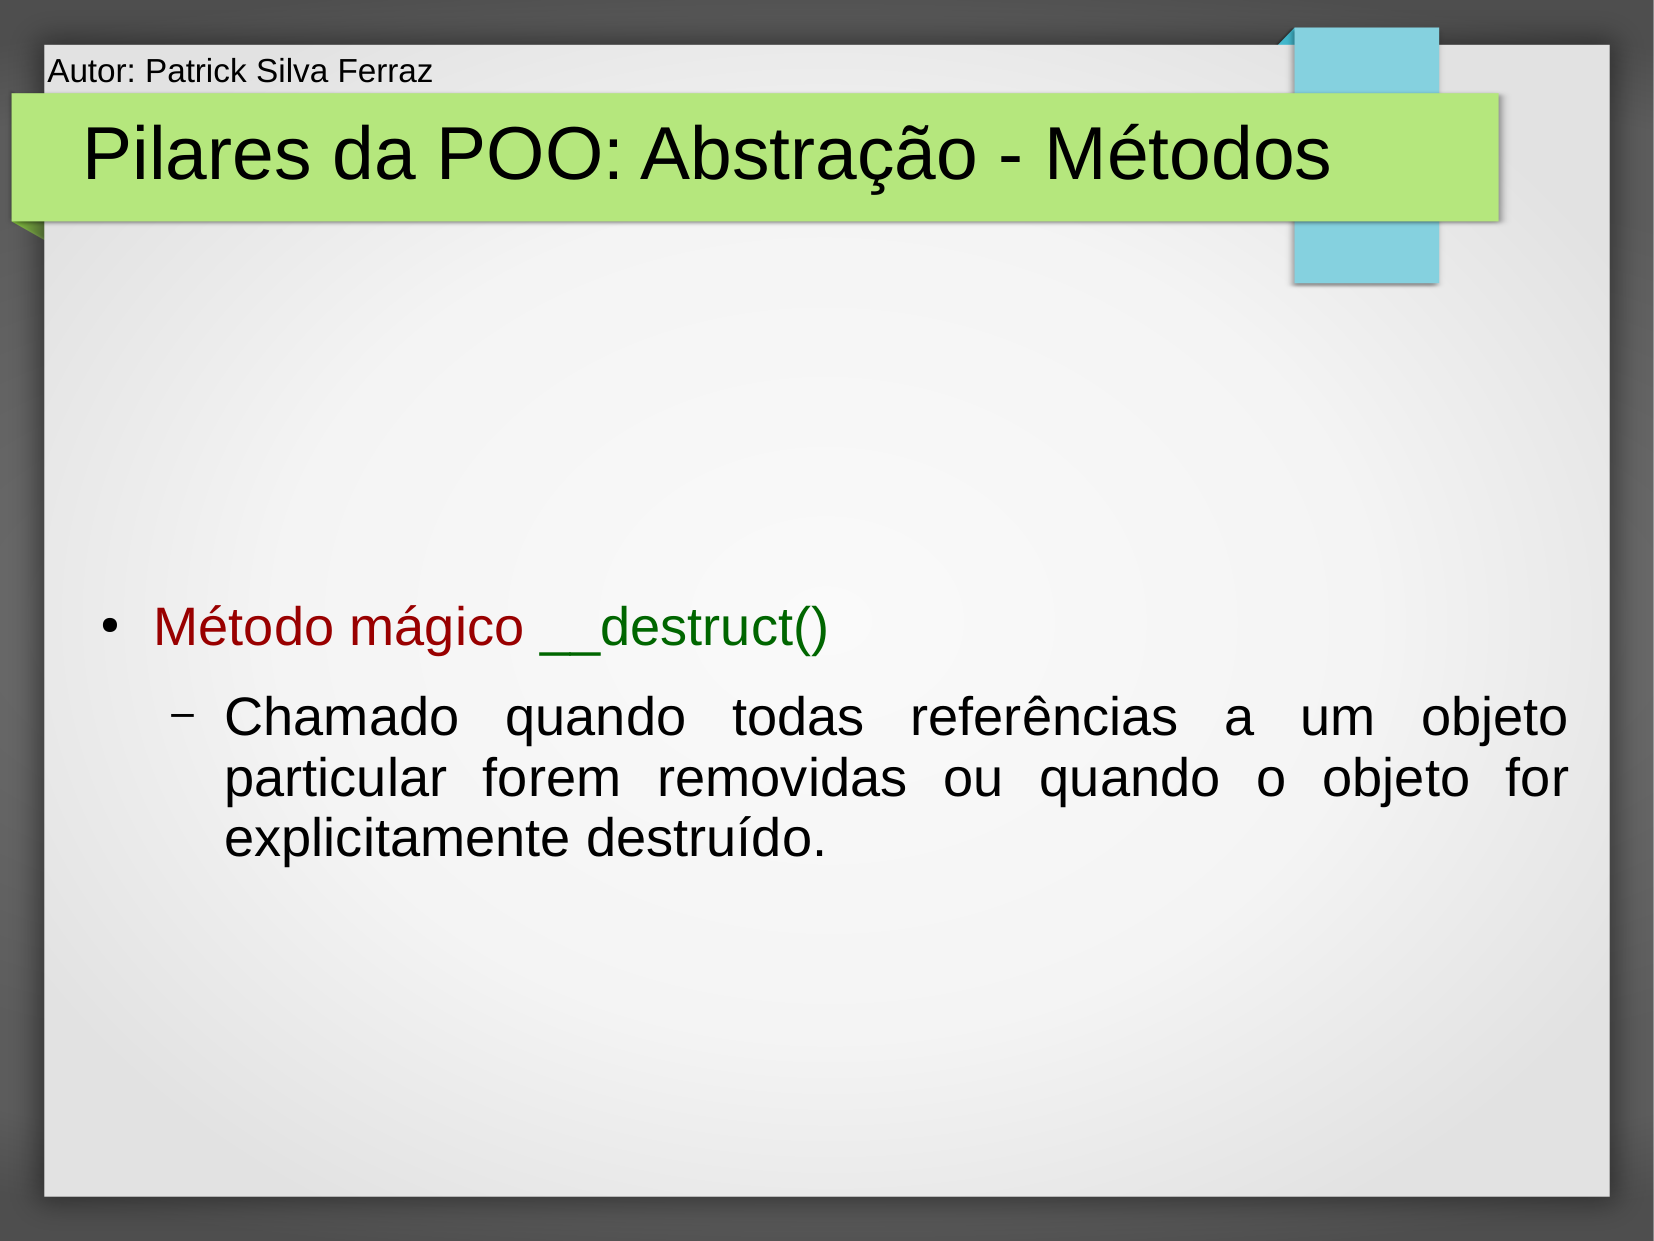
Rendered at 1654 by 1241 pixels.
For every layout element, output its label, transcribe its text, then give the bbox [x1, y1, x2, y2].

picture [0, 0, 1654, 1241]
text_box Autor: Patrick Silva Ferraz [47, 47, 876, 95]
list Método mágico __destruct() Chamado quando todas referências a um objeto particular forem removidas ou quando o objeto for explicitamente destruído. [82, 295, 1571, 1170]
title Pilares da POO: Abstração - Métodos [82, 69, 1501, 238]
